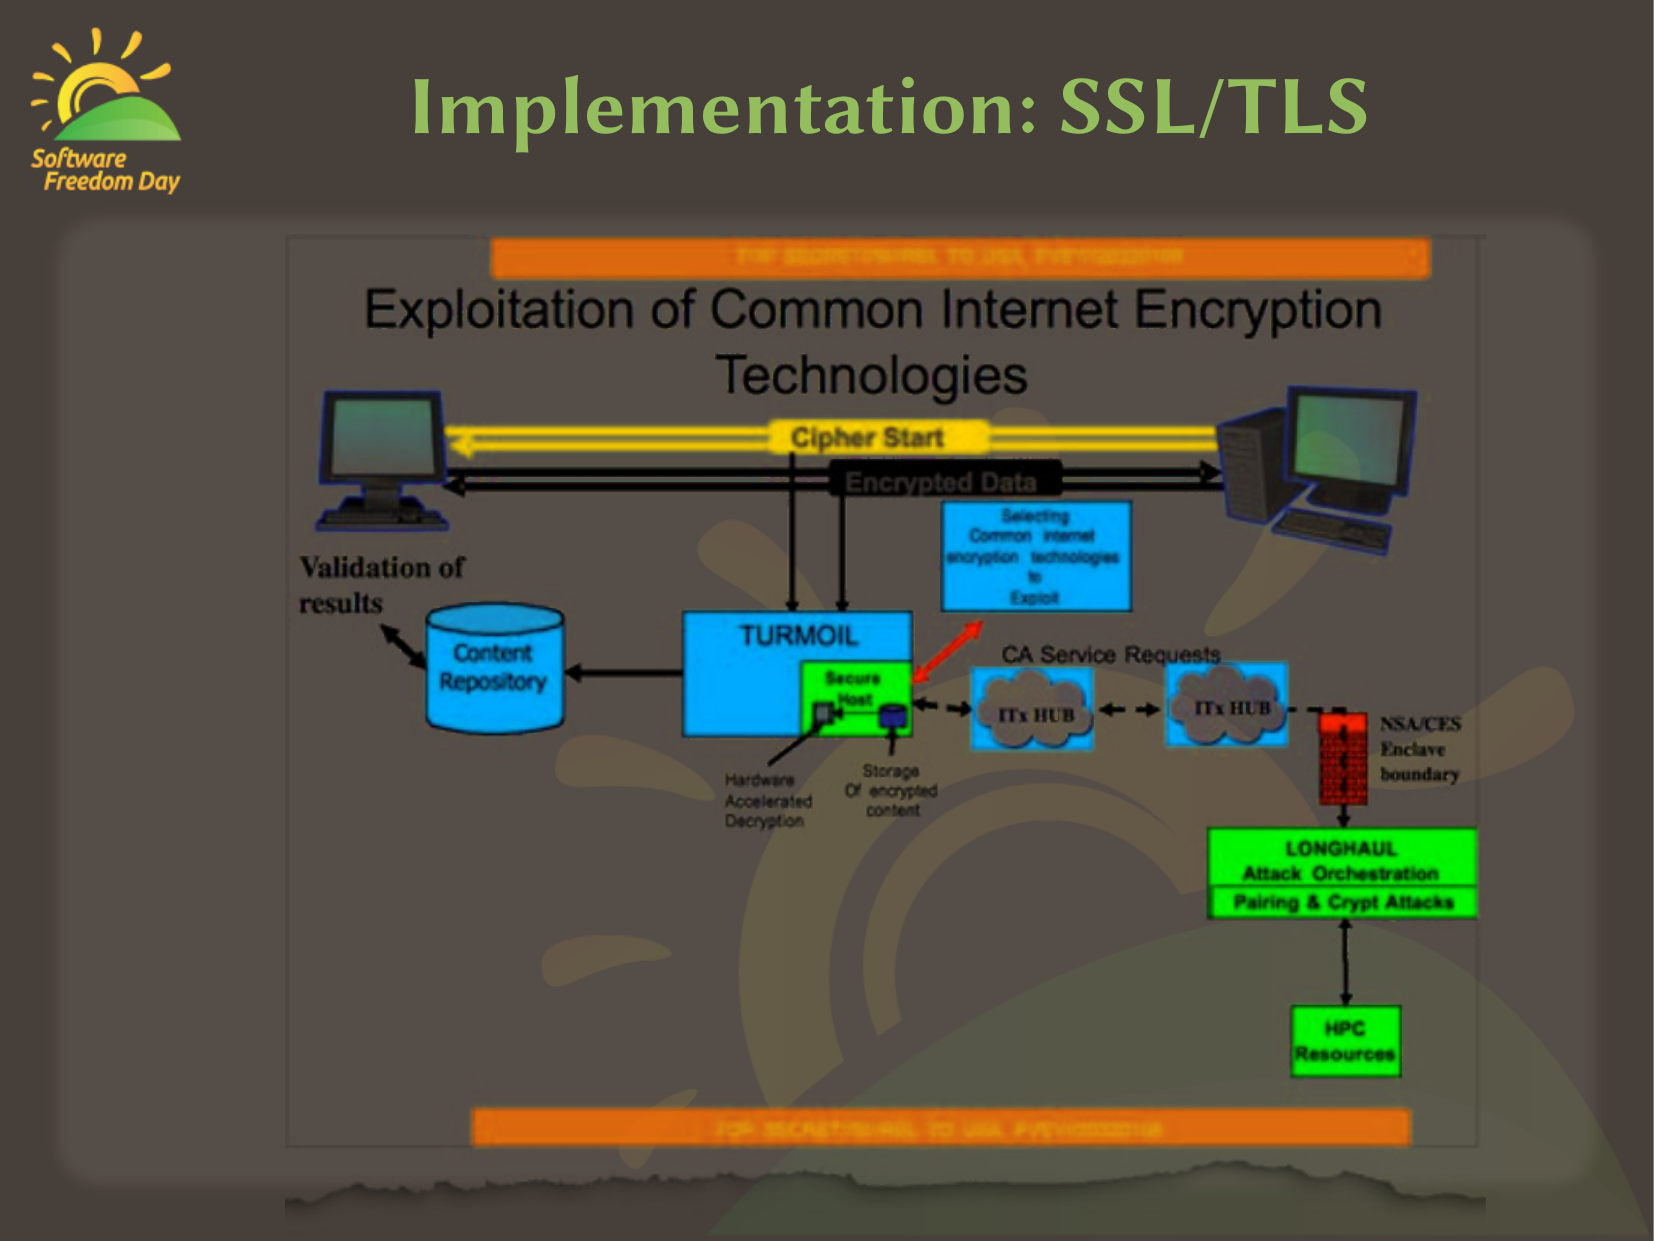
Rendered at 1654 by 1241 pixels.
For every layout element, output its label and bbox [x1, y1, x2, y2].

picture [0, 0, 1654, 1241]
text_box [210, 9, 1571, 205]
